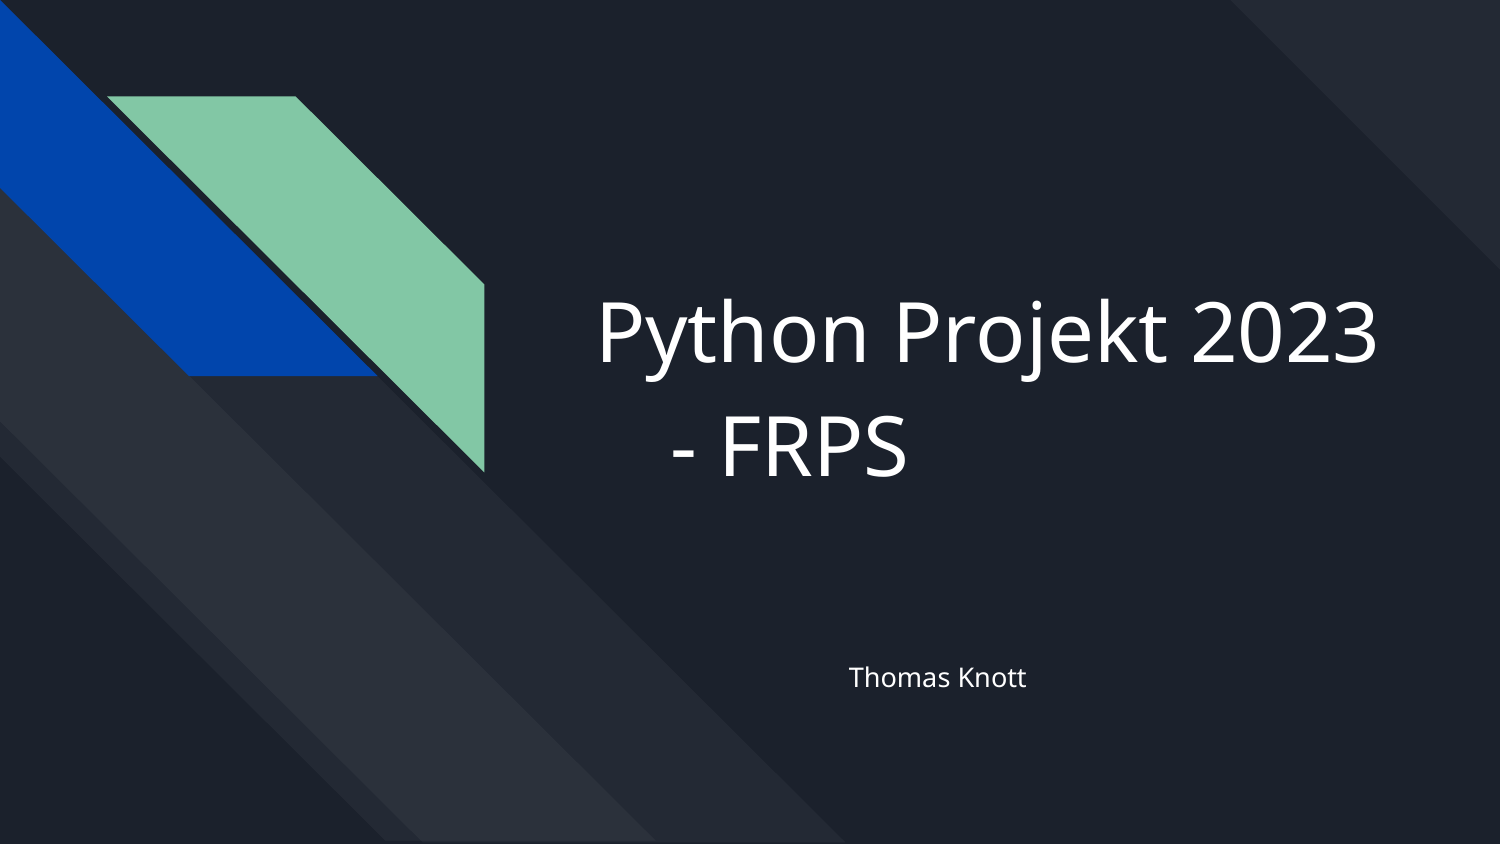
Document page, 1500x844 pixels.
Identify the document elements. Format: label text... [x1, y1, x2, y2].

title Python Projekt 2023 - FRPS [580, 258, 1404, 518]
subtitle Thomas Knott [833, 643, 1404, 727]
